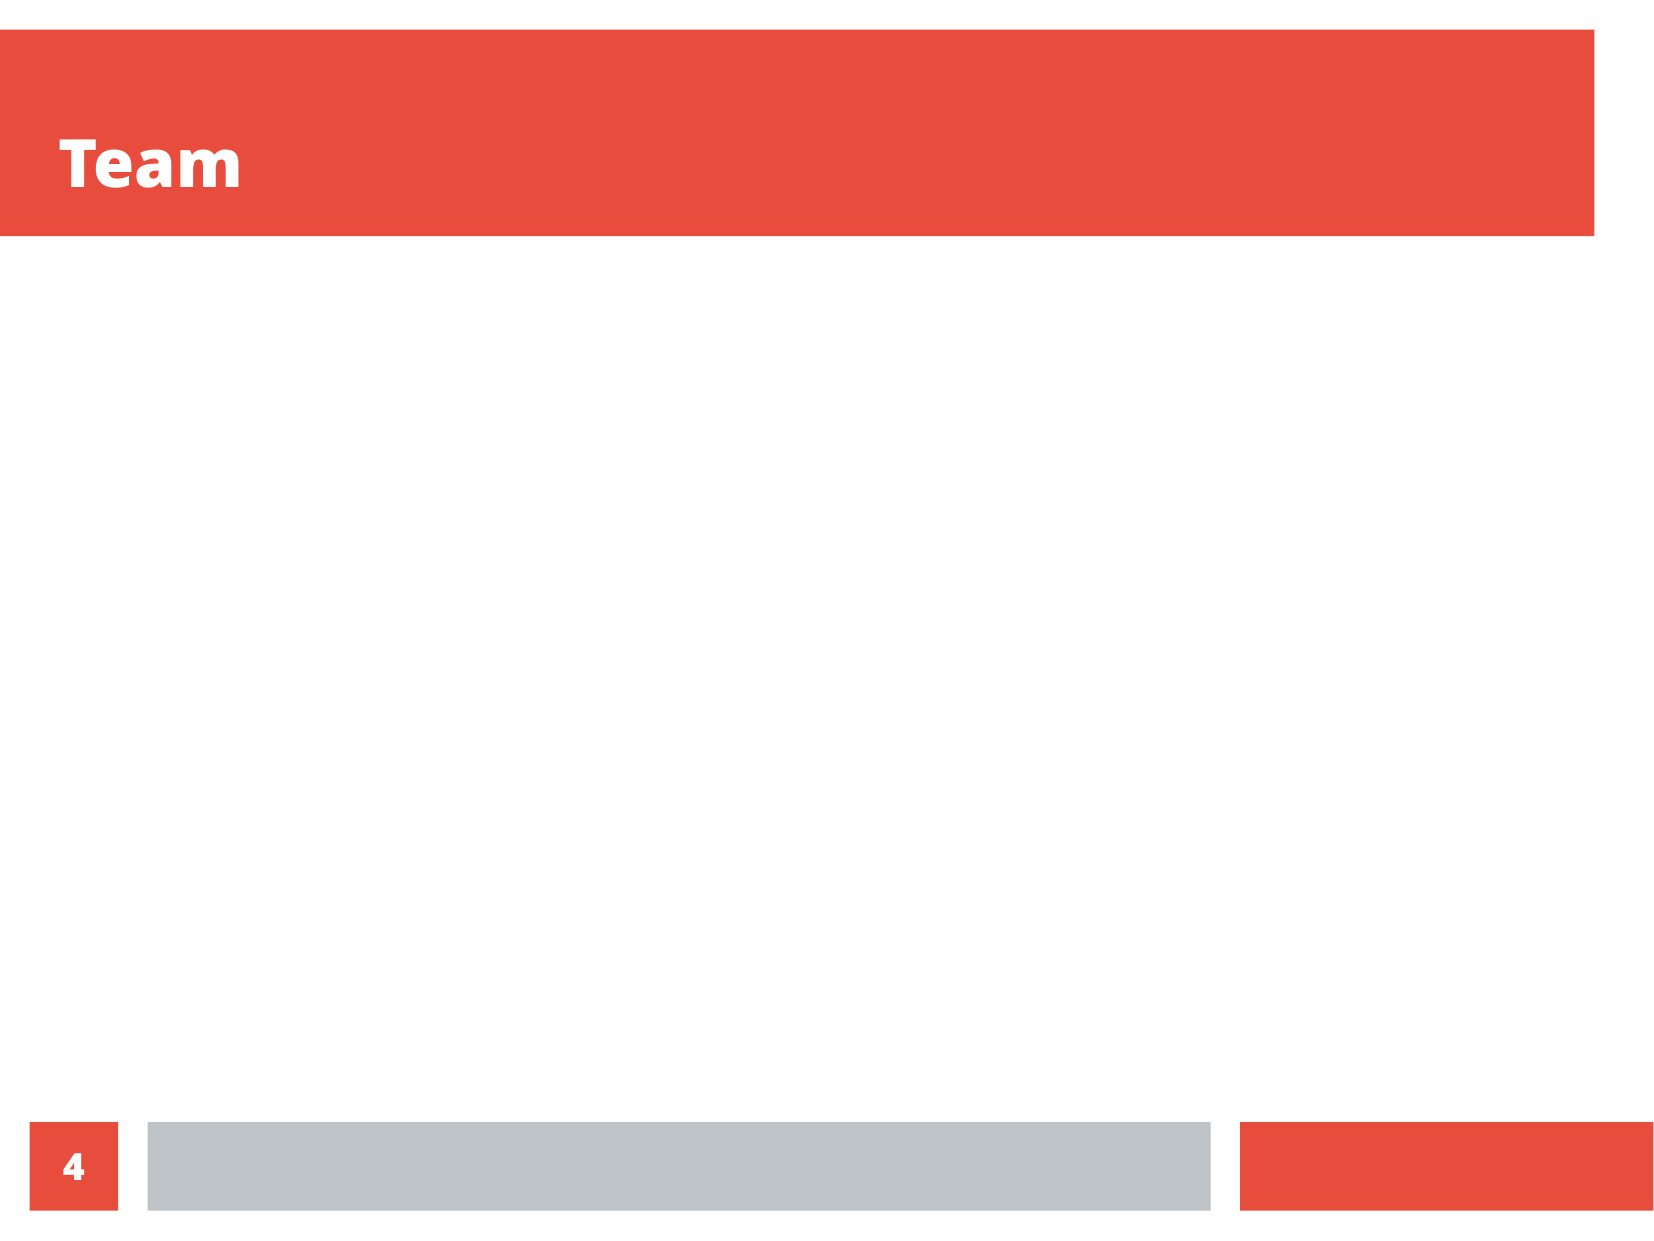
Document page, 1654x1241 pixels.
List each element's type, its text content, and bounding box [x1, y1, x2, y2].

title Team [59, 59, 1595, 207]
